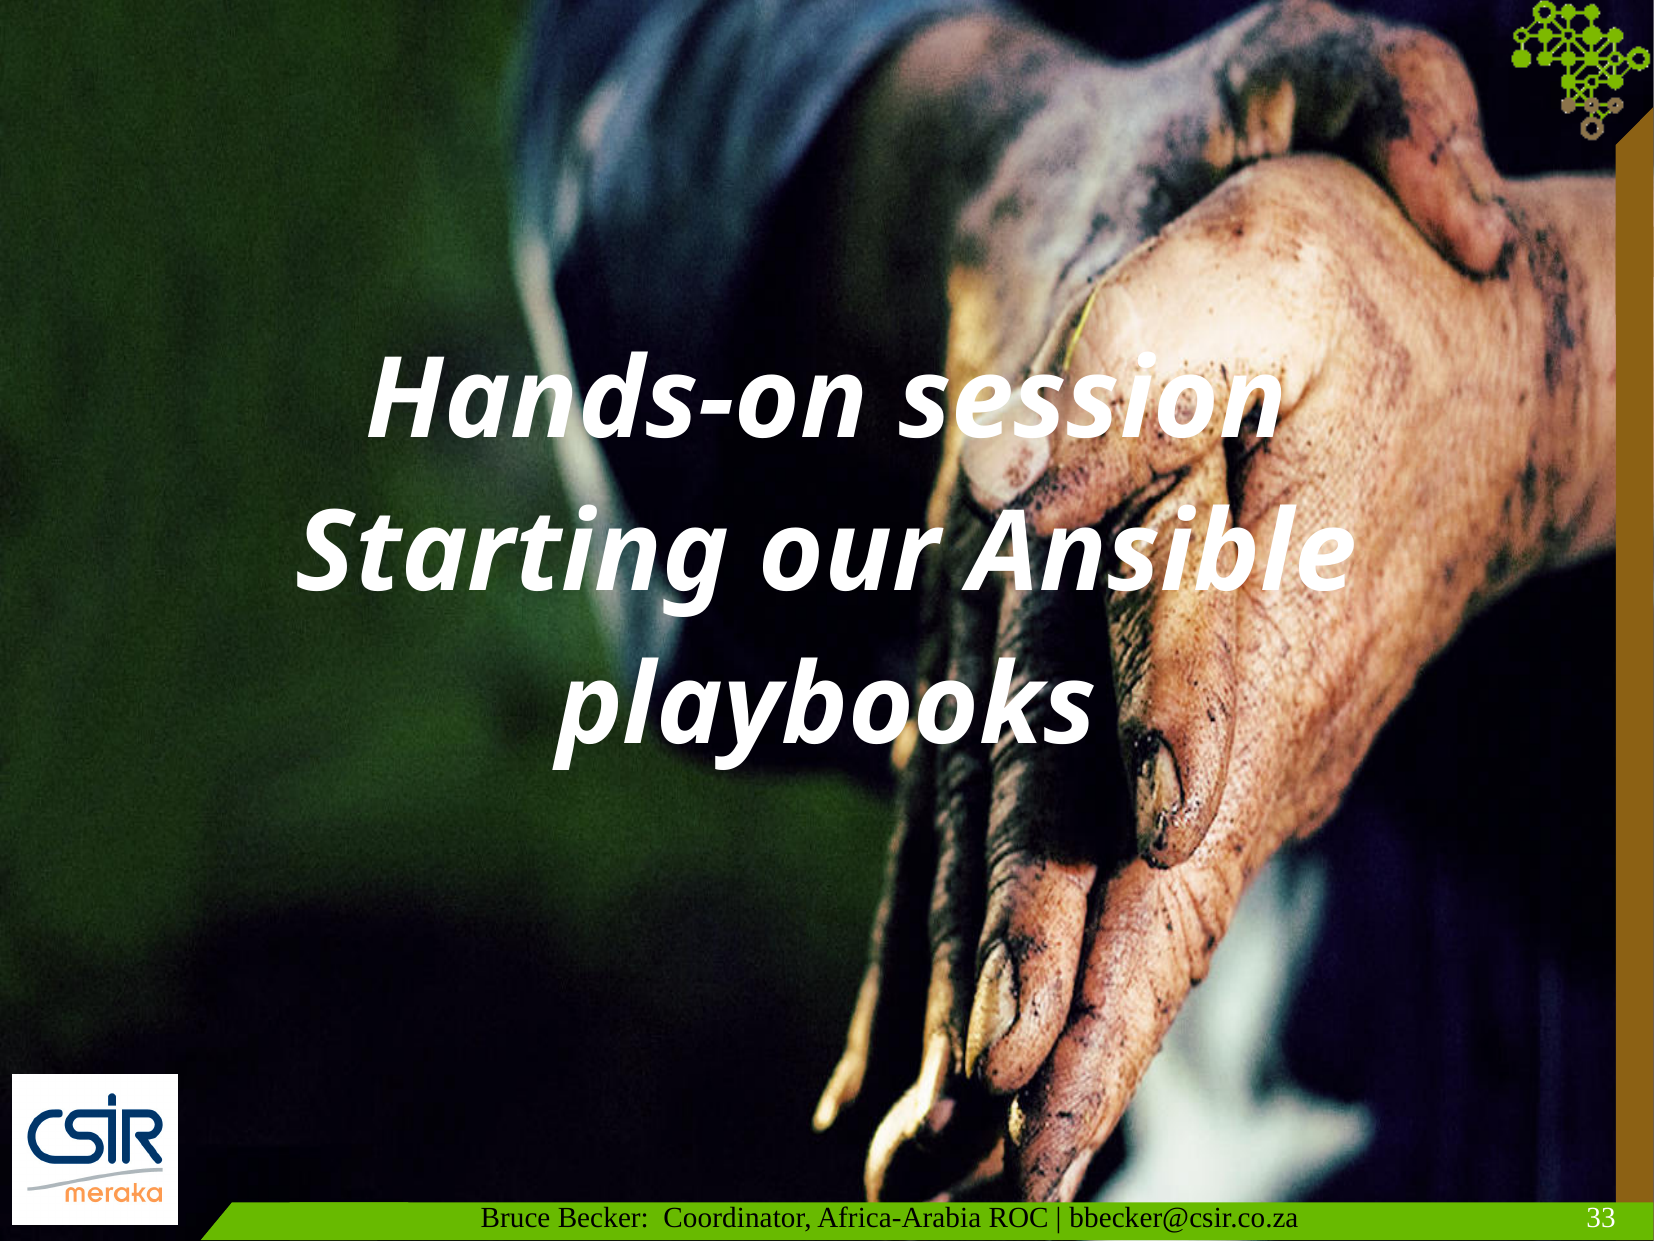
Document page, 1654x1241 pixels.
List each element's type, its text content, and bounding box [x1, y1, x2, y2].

subtitle Hands-on session Starting our Ansible playbooks [82, 67, 1571, 1028]
picture [0, 0, 1654, 1241]
